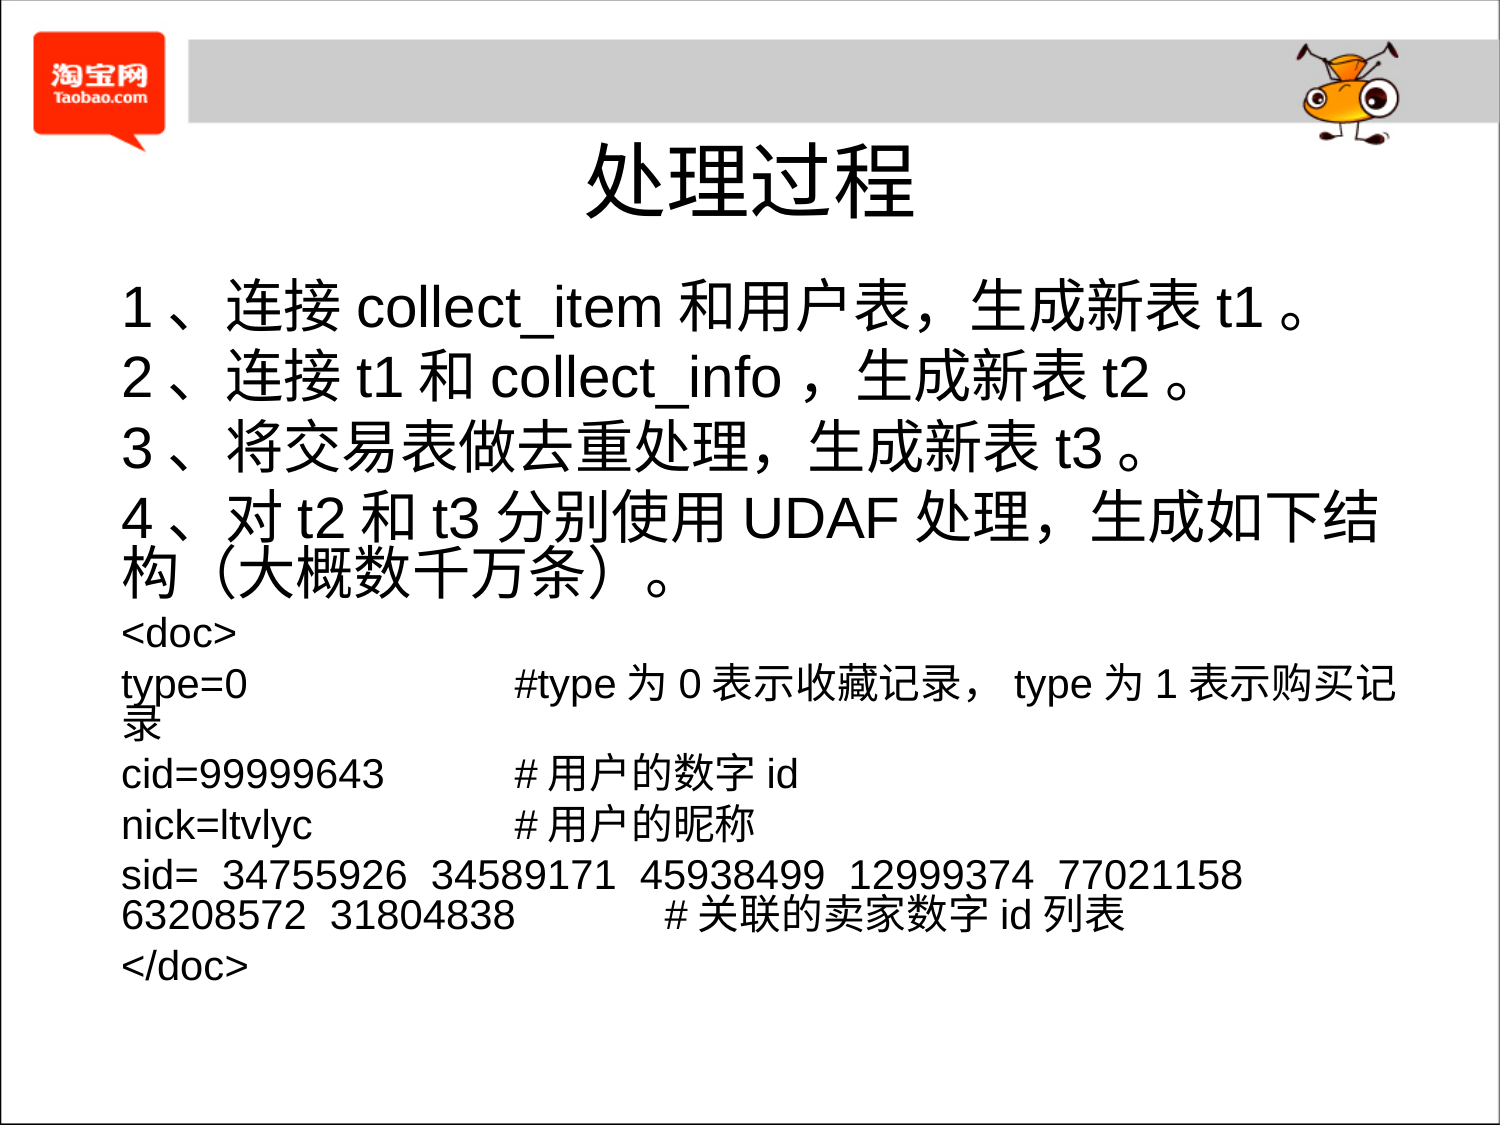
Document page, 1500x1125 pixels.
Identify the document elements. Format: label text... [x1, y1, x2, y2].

picture [0, 0, 1500, 1125]
title 处理过程 [75, 121, 1426, 237]
list 1、连接collect_item和用户表，生成新表t1。 2、连接t1和collect_info，生成新表t2。 3、将交易表做去重处理，生成新表t3。 4、对t2和t3分别使用UDAF处理，生成如下结构（大概数千万条）。 <doc> type=0 #type为0表示收藏记录，type为1表示购买记录 cid=99999643 #用户的数字id nick=ltvlyc #用户的昵称 sid= 34755926 34589171 45938499 12999374 77021158 63208572 31804838 #关联的卖家数字id列表 </doc> [49, 275, 1425, 1047]
